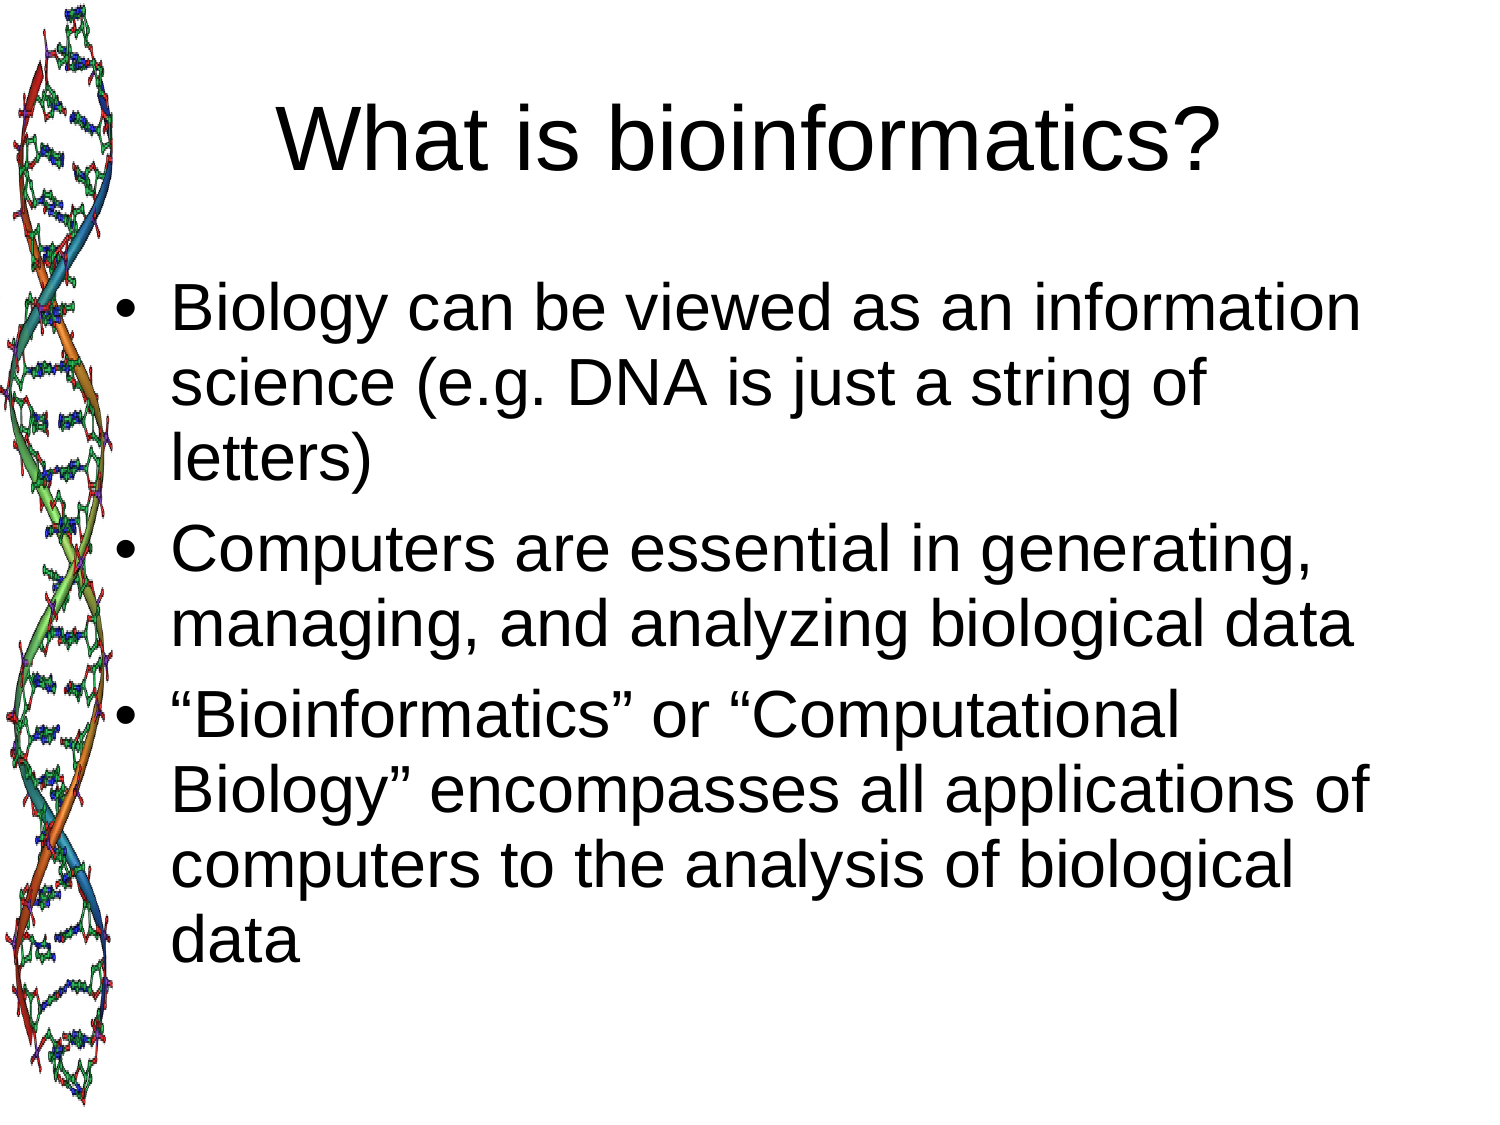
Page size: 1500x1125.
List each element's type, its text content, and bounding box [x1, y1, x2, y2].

list Biology can be viewed as an information science (e.g. DNA is just a string of letters) Computers are essential in generating, managing, and analyzing biological data “Bioinformatics” or “Computational Biology” encompasses all applications of computers to the analysis of biological data [99, 262, 1425, 1006]
title What is bioinformatics? [75, 45, 1426, 233]
picture [0, 0, 113, 1125]
